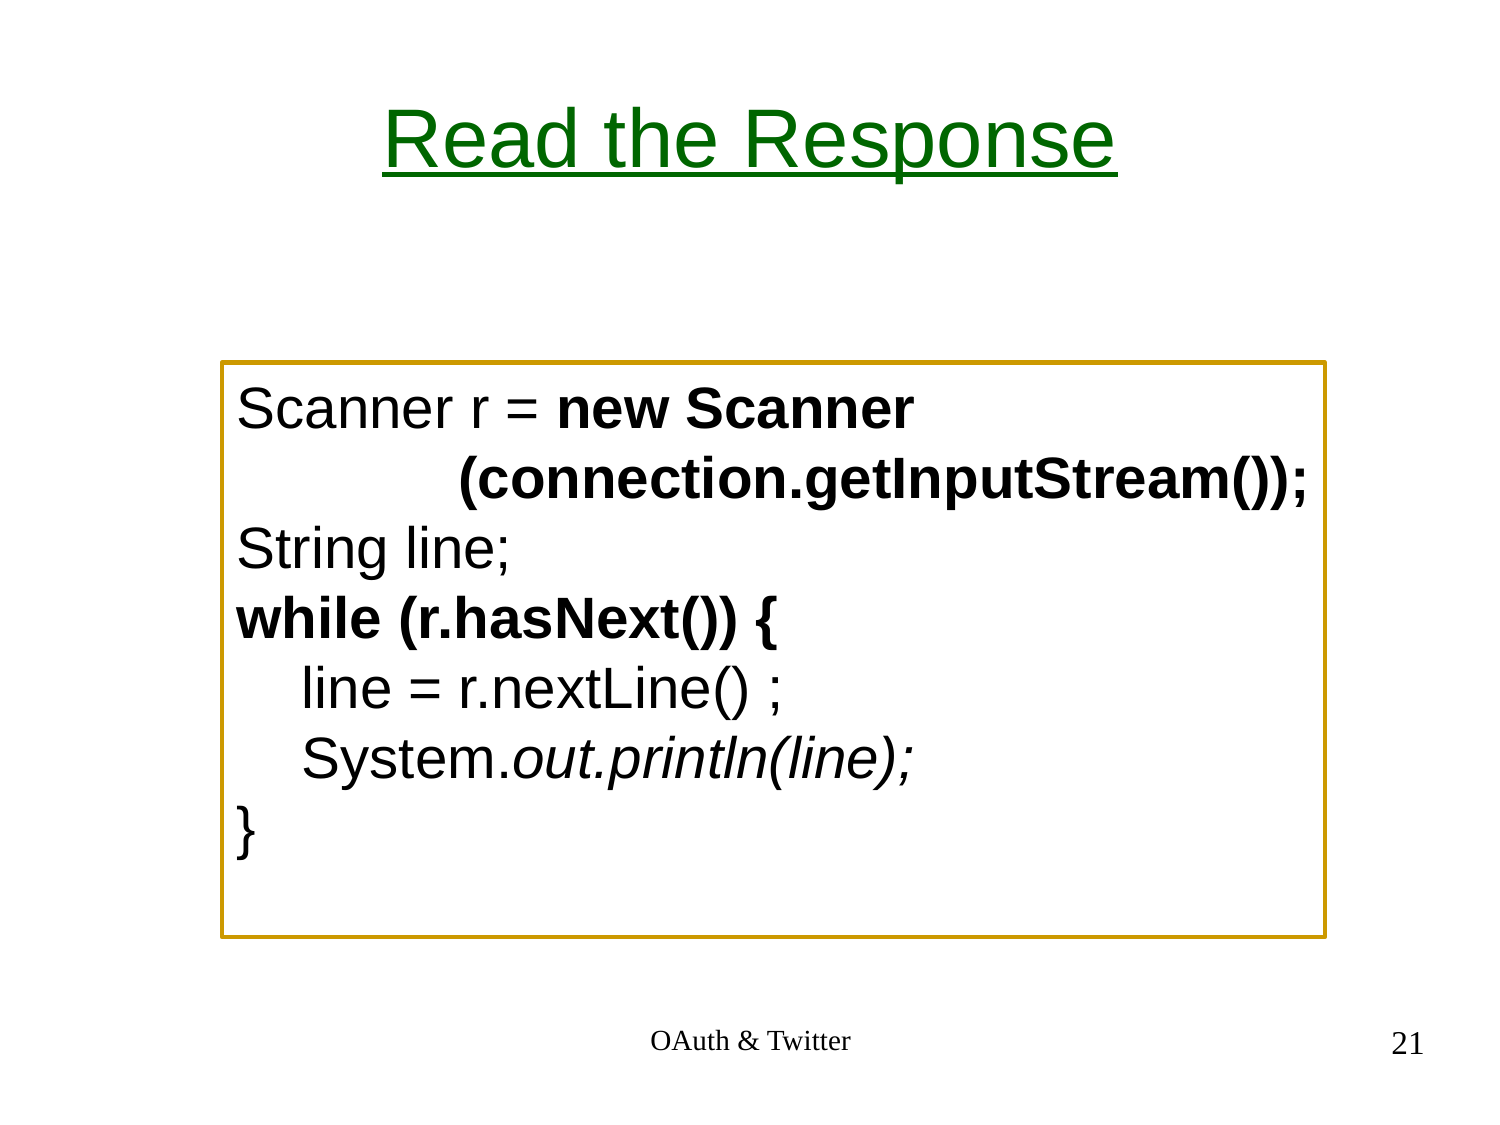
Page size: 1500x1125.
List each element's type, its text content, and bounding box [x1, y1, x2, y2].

title Read the Response [75, 45, 1425, 233]
text_box Scanner r = new Scanner (connection.getInputStream()); String line; while (r.hasNext()) { line = r.nextLine() ; System.out.println(line); } [221, 362, 1325, 938]
